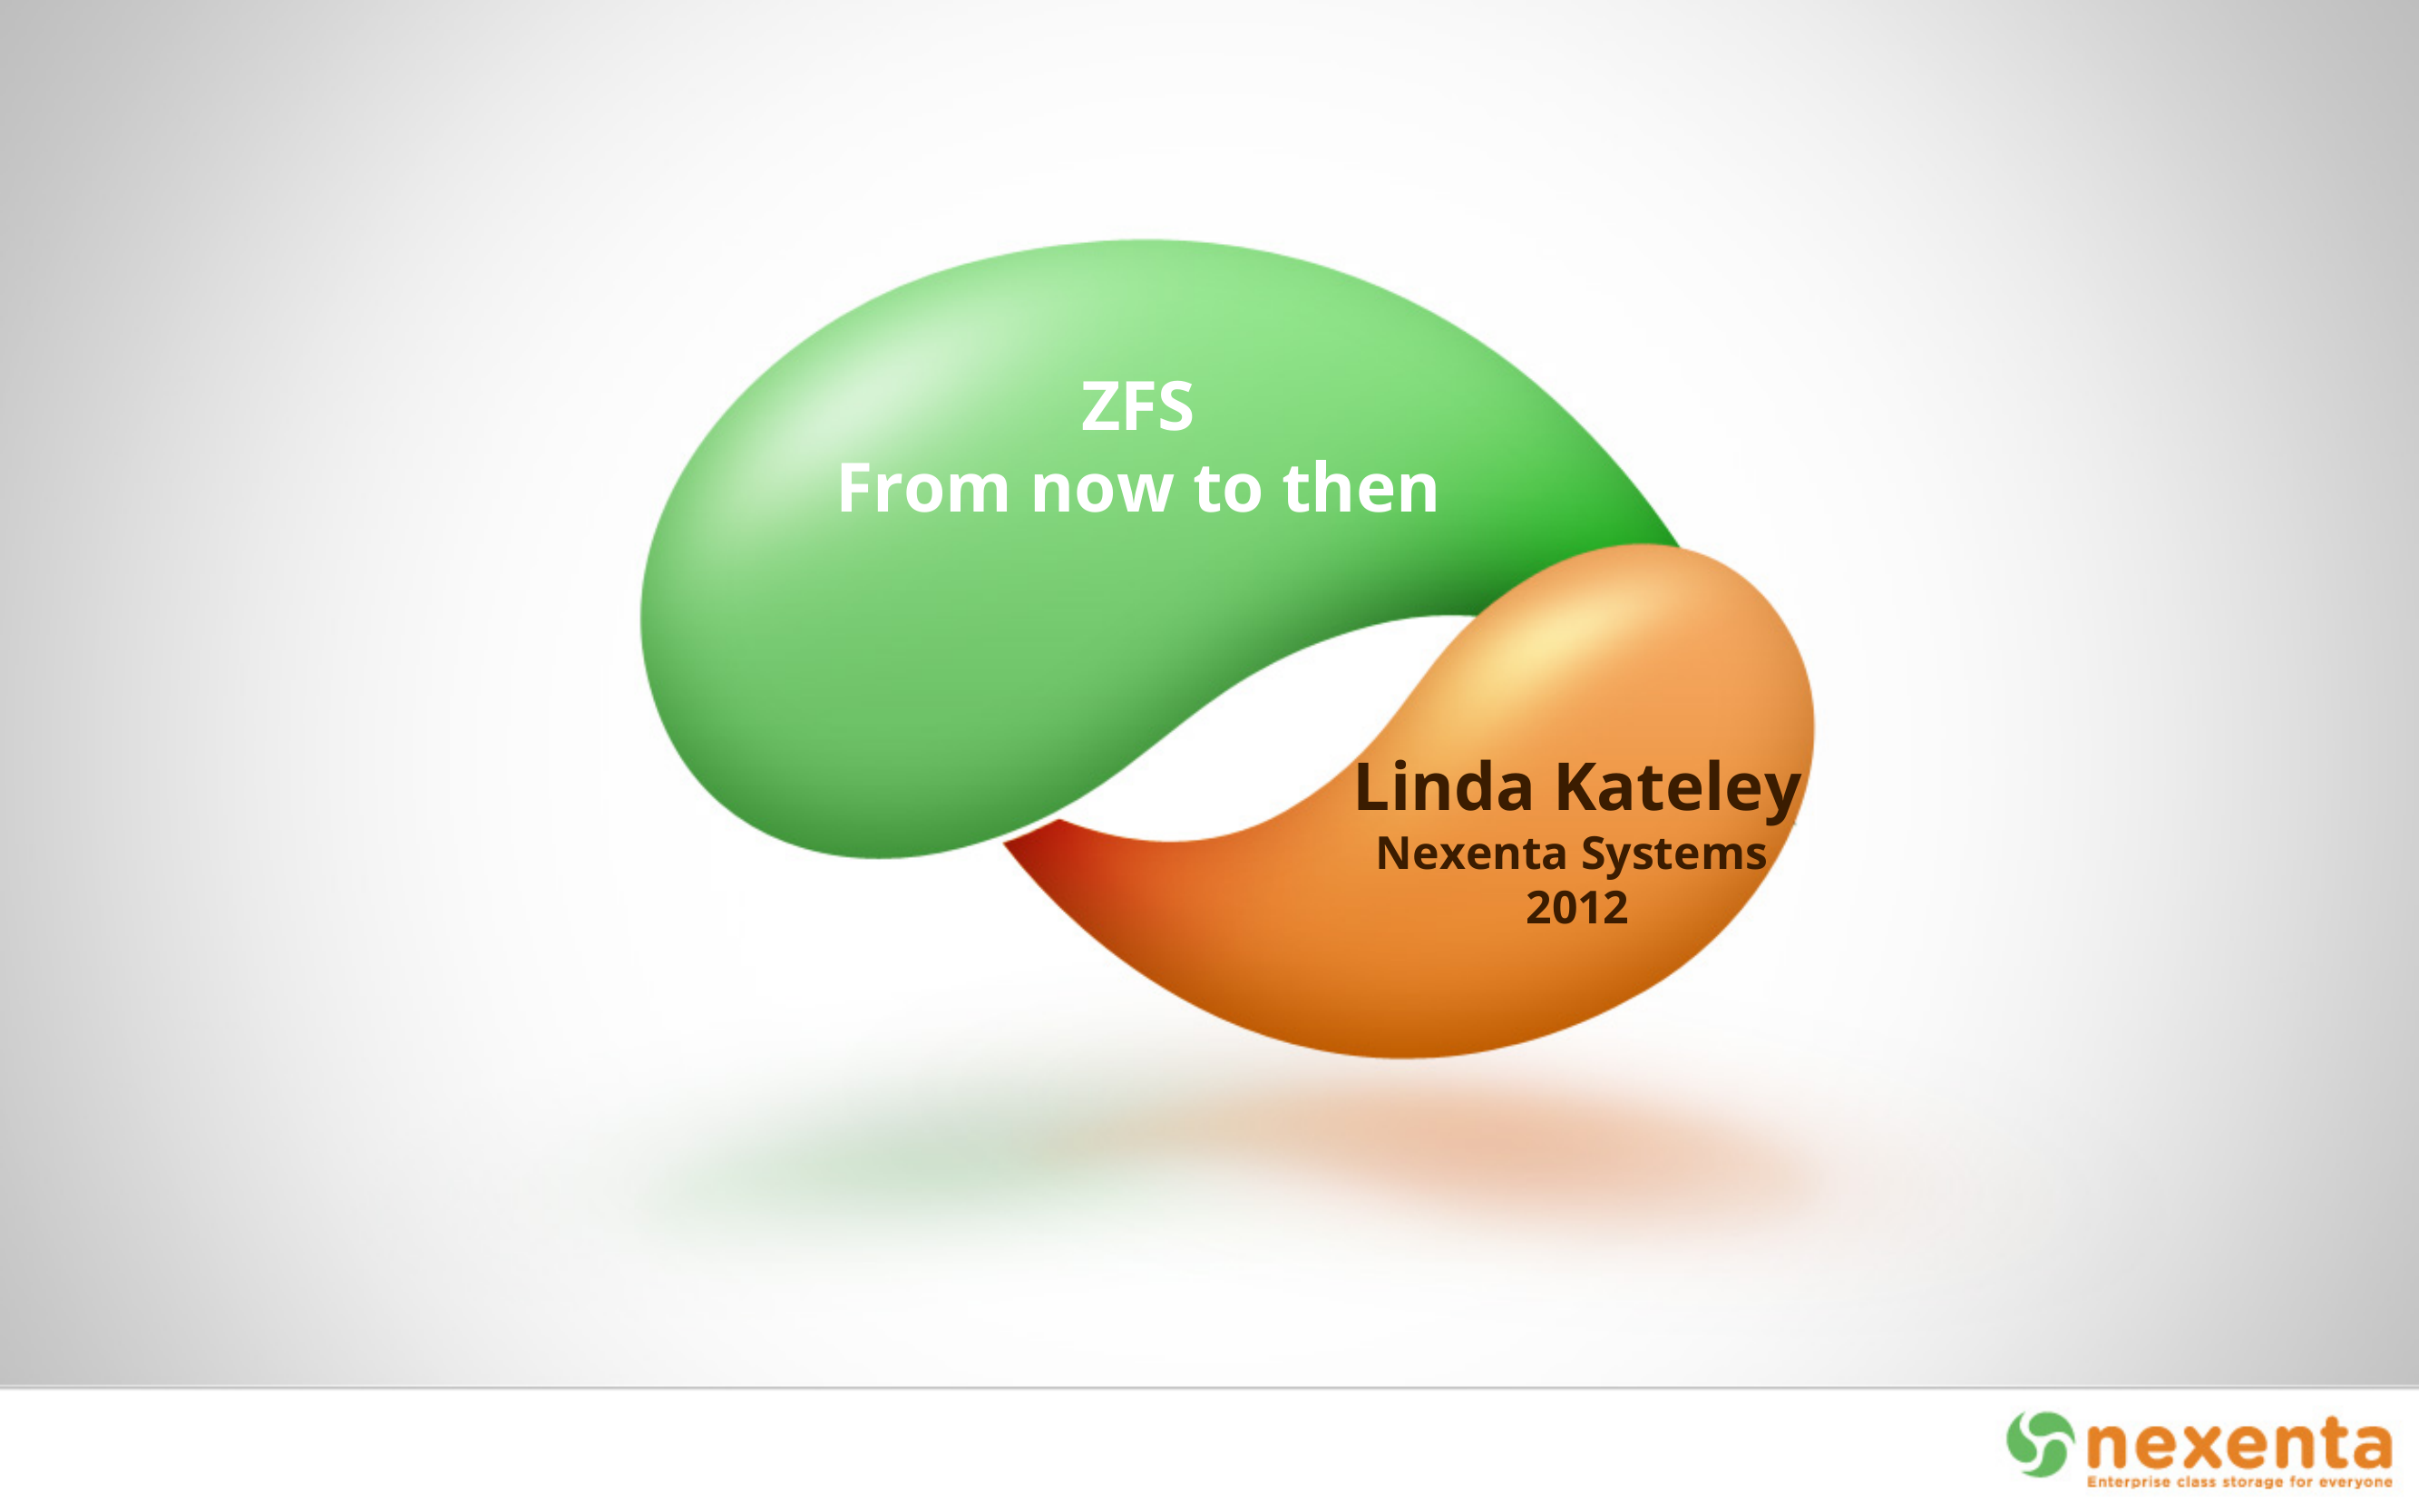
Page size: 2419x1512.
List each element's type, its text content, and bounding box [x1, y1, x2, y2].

text_box Linda Kateley Nexenta Systems 2012 [1300, 744, 1856, 1074]
picture [0, 0, 2419, 1512]
text_box ZFS From now to then [670, 362, 1606, 697]
